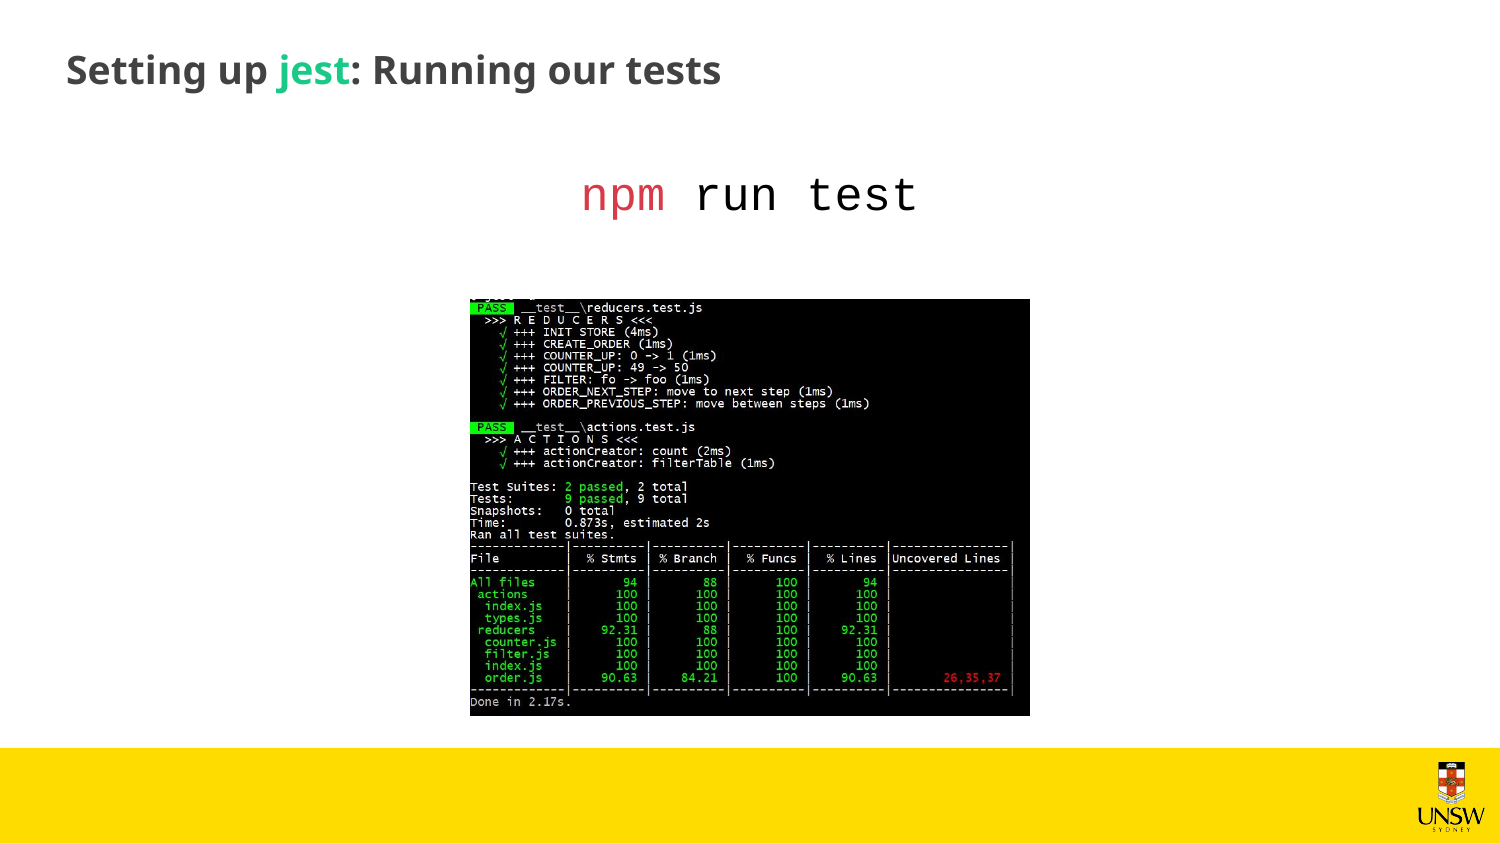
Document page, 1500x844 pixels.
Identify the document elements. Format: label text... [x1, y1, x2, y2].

picture [470, 299, 1030, 716]
text_box Setting up jest: Running our tests [51, 30, 1449, 108]
text_box npm run test [66, 148, 1434, 236]
picture [1418, 762, 1485, 832]
